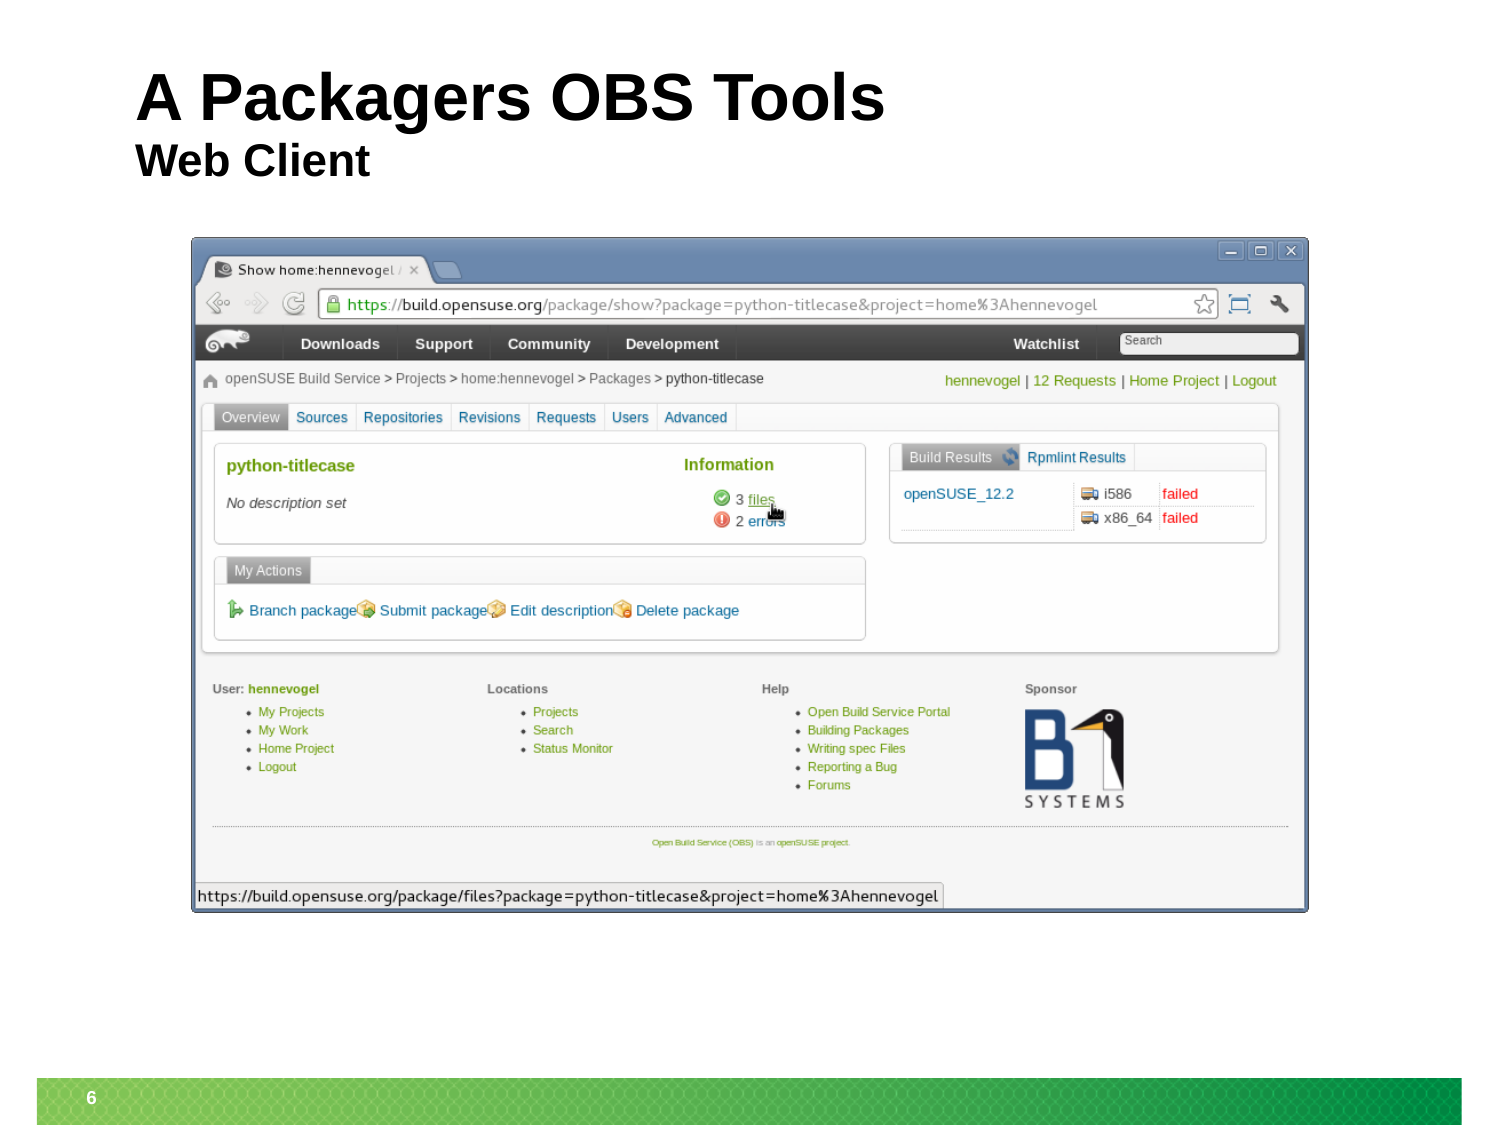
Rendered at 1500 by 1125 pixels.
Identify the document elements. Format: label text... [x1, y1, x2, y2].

title A Packagers OBS Tools Web Client [135, 41, 1372, 204]
picture [36, 1078, 1462, 1125]
picture [191, 237, 1309, 913]
